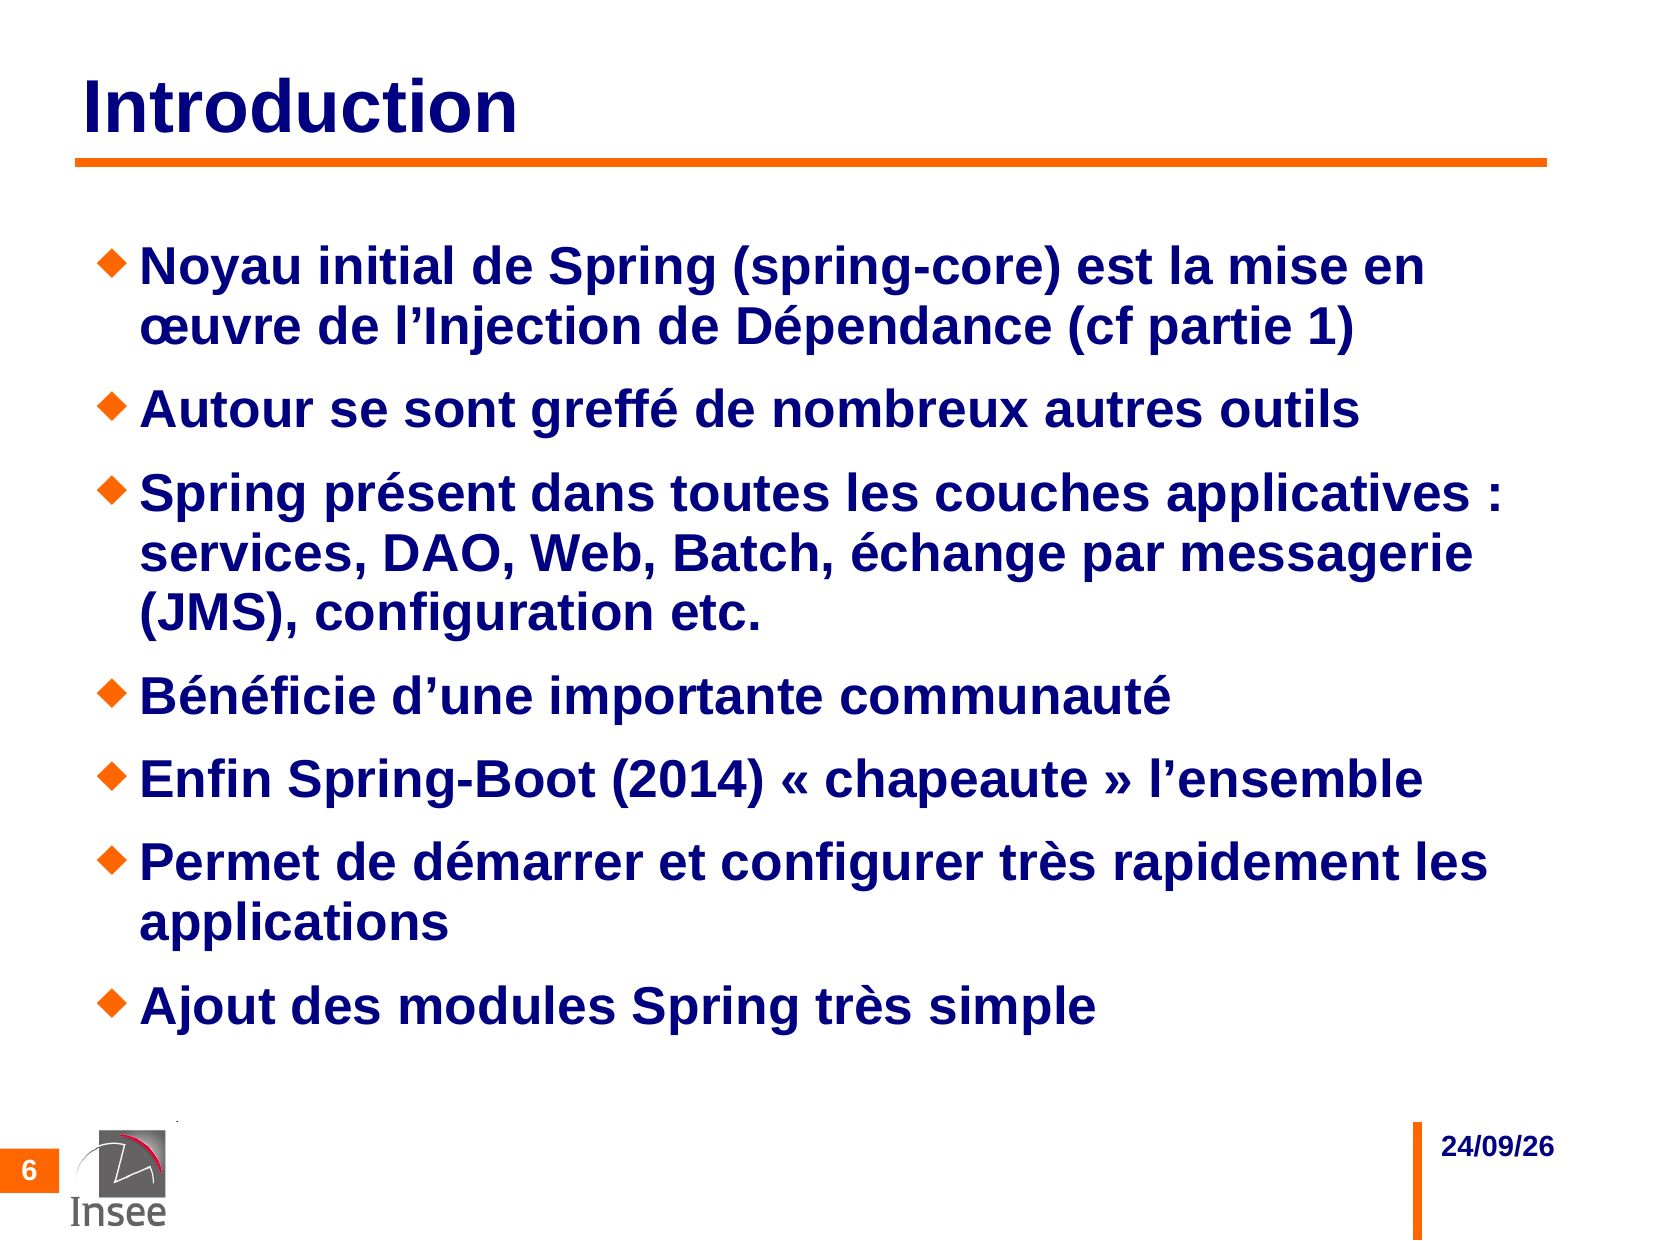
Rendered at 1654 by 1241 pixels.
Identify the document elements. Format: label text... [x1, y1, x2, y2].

title Introduction [82, 49, 1619, 163]
picture [62, 1121, 178, 1241]
list Noyau initial de Spring (spring-core) est la mise en œuvre de l’Injection de Dépendance (cf partie 1) Autour se sont greffé de nombreux autres outils Spring présent dans toutes les couches applicatives : services, DAO, Web, Batch, échange par messagerie (JMS), configuration etc. Bénéficie d’une importante communauté Enfin Spring-Boot (2014) « chapeaute » l’ensemble Permet de démarrer et configurer très rapidement les applications Ajout des modules Spring très simple [82, 236, 1571, 1052]
